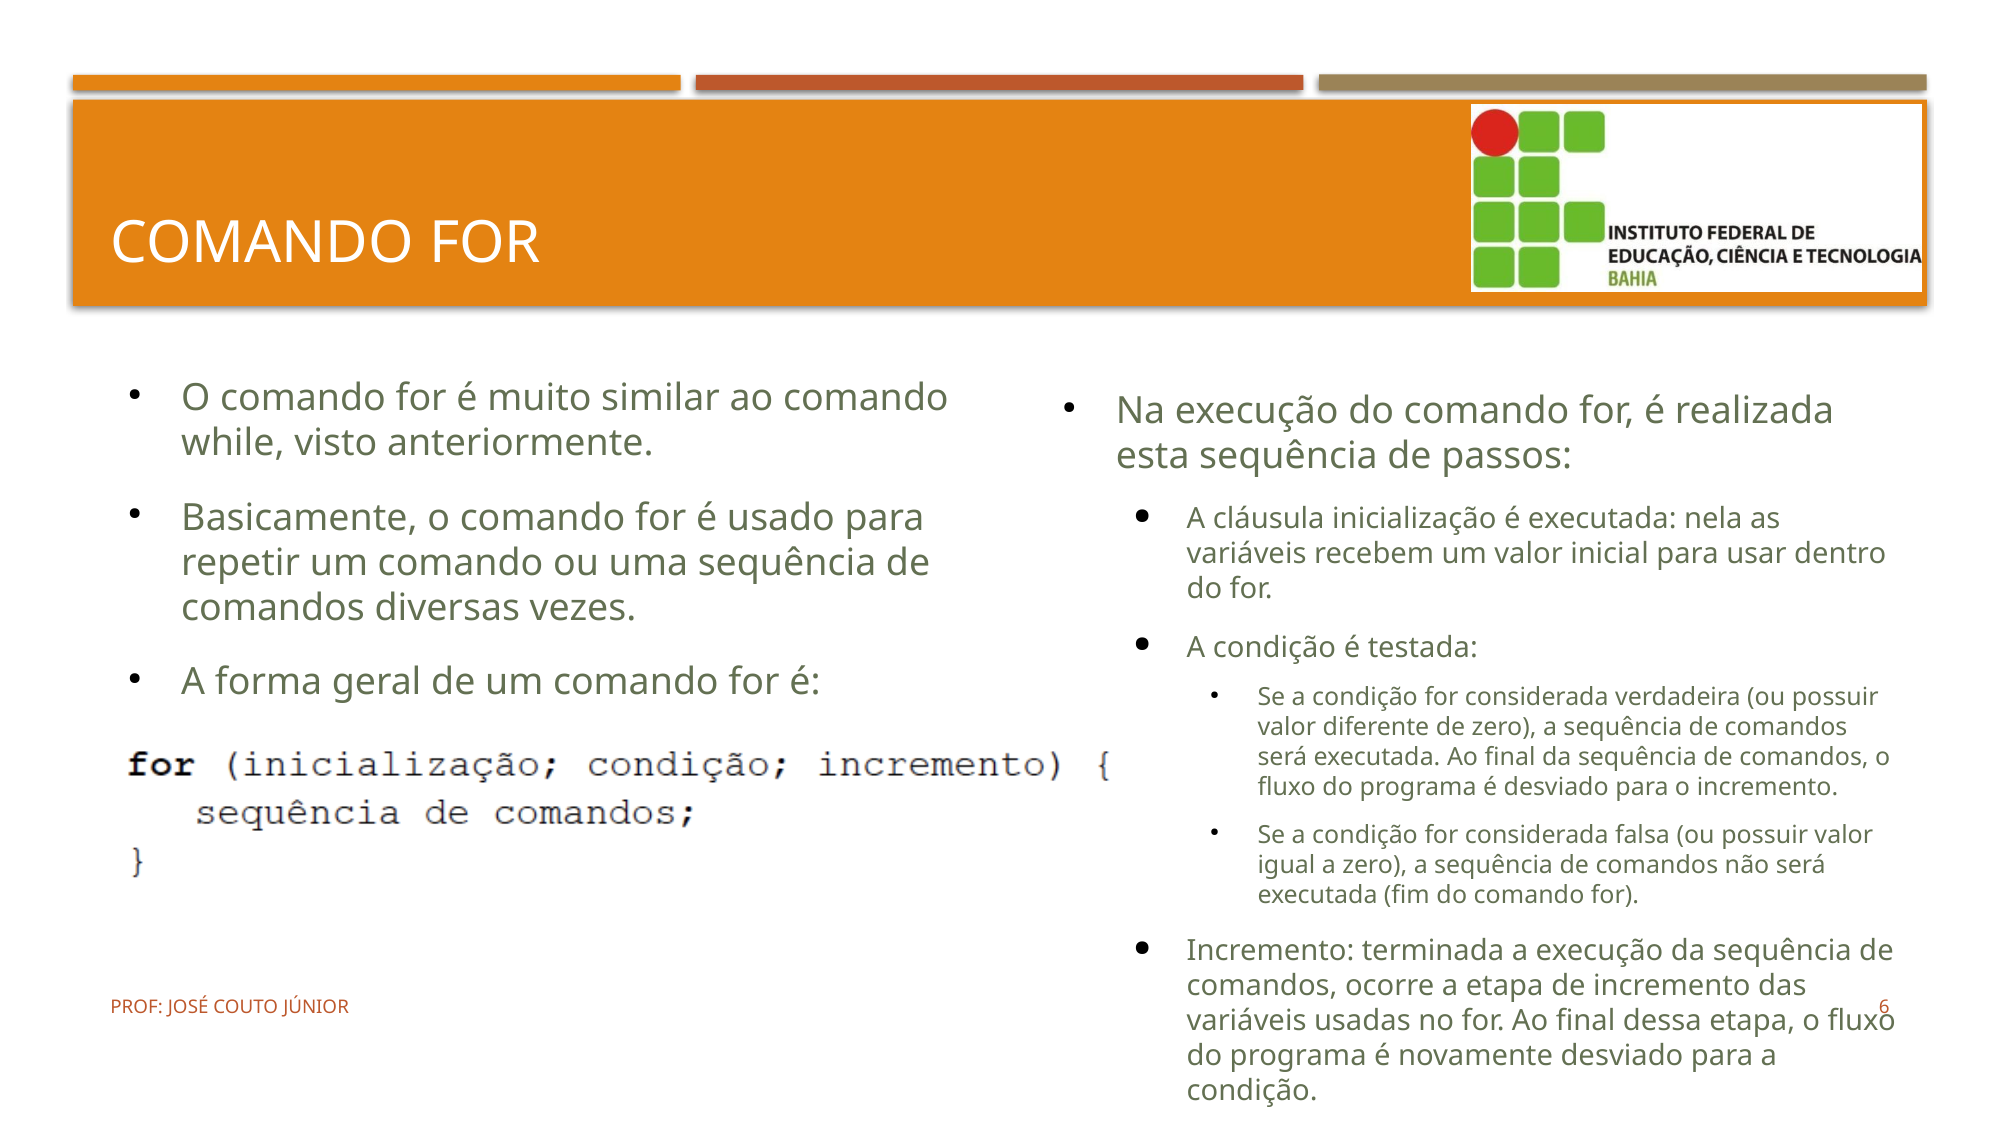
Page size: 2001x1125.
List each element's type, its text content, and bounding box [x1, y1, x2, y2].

title Comando FOR [95, 119, 1471, 282]
footer Prof: José Couto Júnior [95, 976, 1230, 1037]
picture [122, 738, 1123, 886]
list O comando for é muito similar ao comando while, visto anteriormente. Basicamente, o comando for é usado para repetir um comando ou uma sequência de comandos diversas vezes. A forma geral de um comando for é: [95, 365, 985, 962]
picture [1471, 104, 1922, 292]
list Na execução do comando for, é realizada esta sequência de passos: A cláusula inicialização é executada: nela as variáveis recebem um valor inicial para usar dentro do for. A condição é testada: Se a condição for considerada verdadeira (ou possuir valor diferente de zero), a sequência de comandos será executada. Ao final da sequência de comandos, o fluxo do programa é desviado para o incremento. Se a condição for considerada falsa (ou possuir valor igual a zero), a sequência de comandos não será executada (fim do comando for). Incremento: terminada a execução da sequência de comandos, ocorre a etapa de incremento das variáveis usadas no for. Ao final dessa etapa, o fluxo do programa é novamente desviado para a condição. [1029, 378, 1920, 975]
